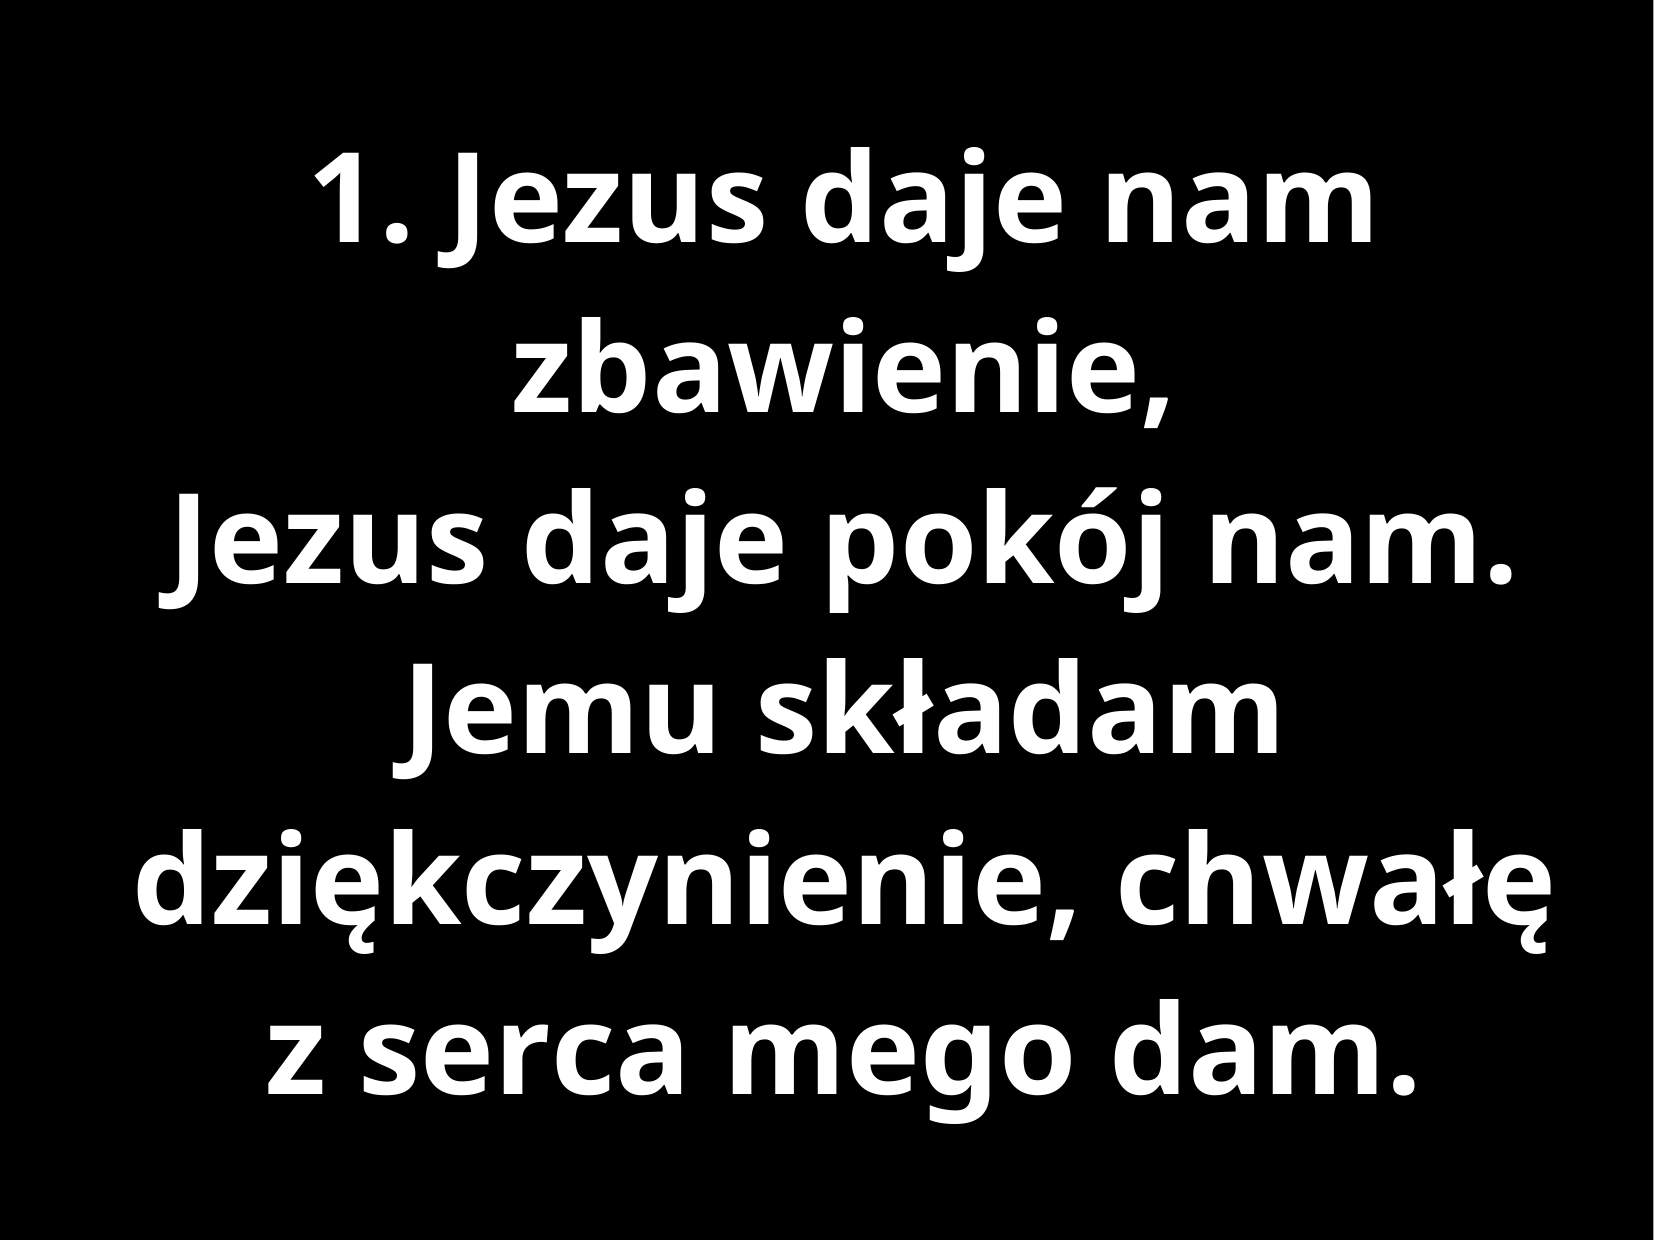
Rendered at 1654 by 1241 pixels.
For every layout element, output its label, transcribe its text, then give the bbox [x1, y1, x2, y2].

subtitle 1. Jezus daje nam zbawienie, Jezus daje pokój nam. Jemu składam dziękczynienie, chwałę z serca mego dam. [0, 0, 1654, 1241]
